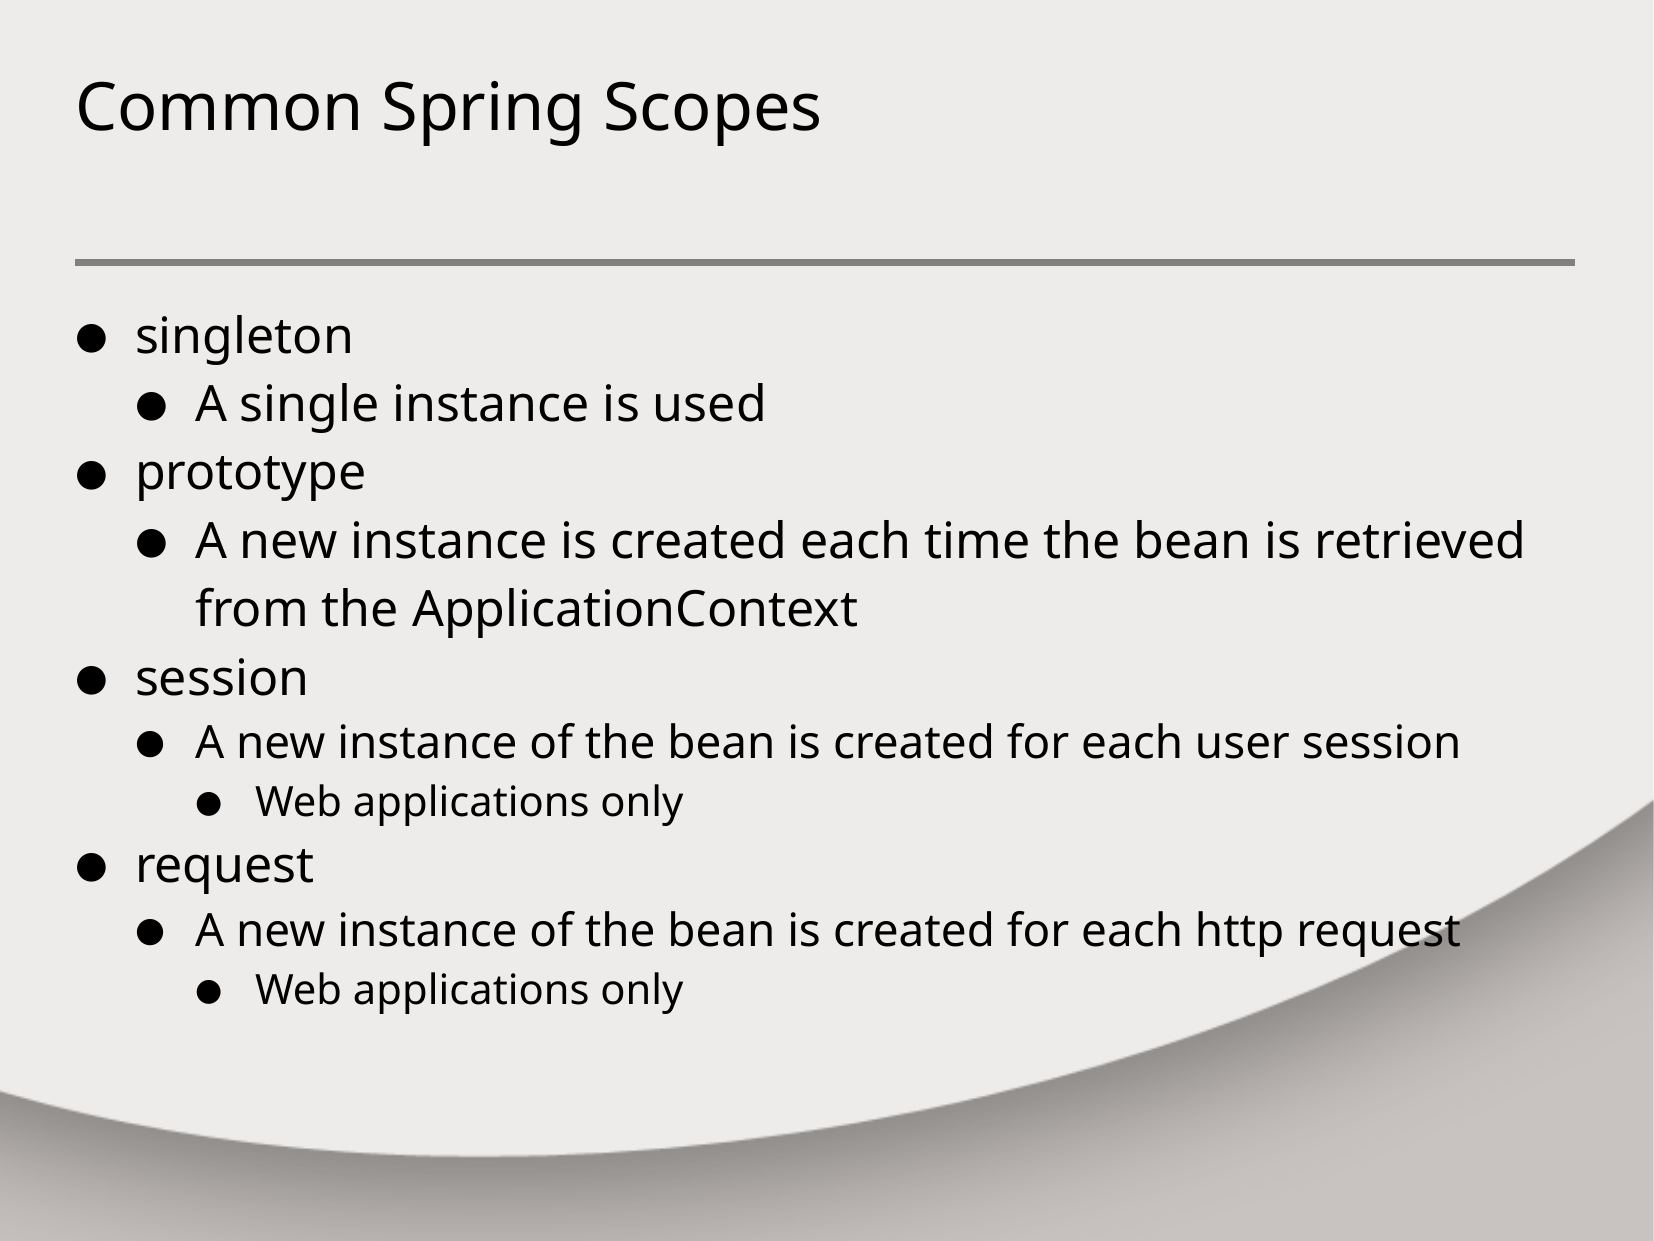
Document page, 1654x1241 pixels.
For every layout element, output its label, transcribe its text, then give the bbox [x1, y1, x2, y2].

list singleton A single instance is used prototype A new instance is created each time the bean is retrieved from the ApplicationContext session A new instance of the bean is created for each user session Web applications only request A new instance of the bean is created for each http request Web applications only [75, 300, 1576, 1163]
picture [0, 0, 1654, 1241]
title Common Spring Scopes [75, 75, 1576, 226]
